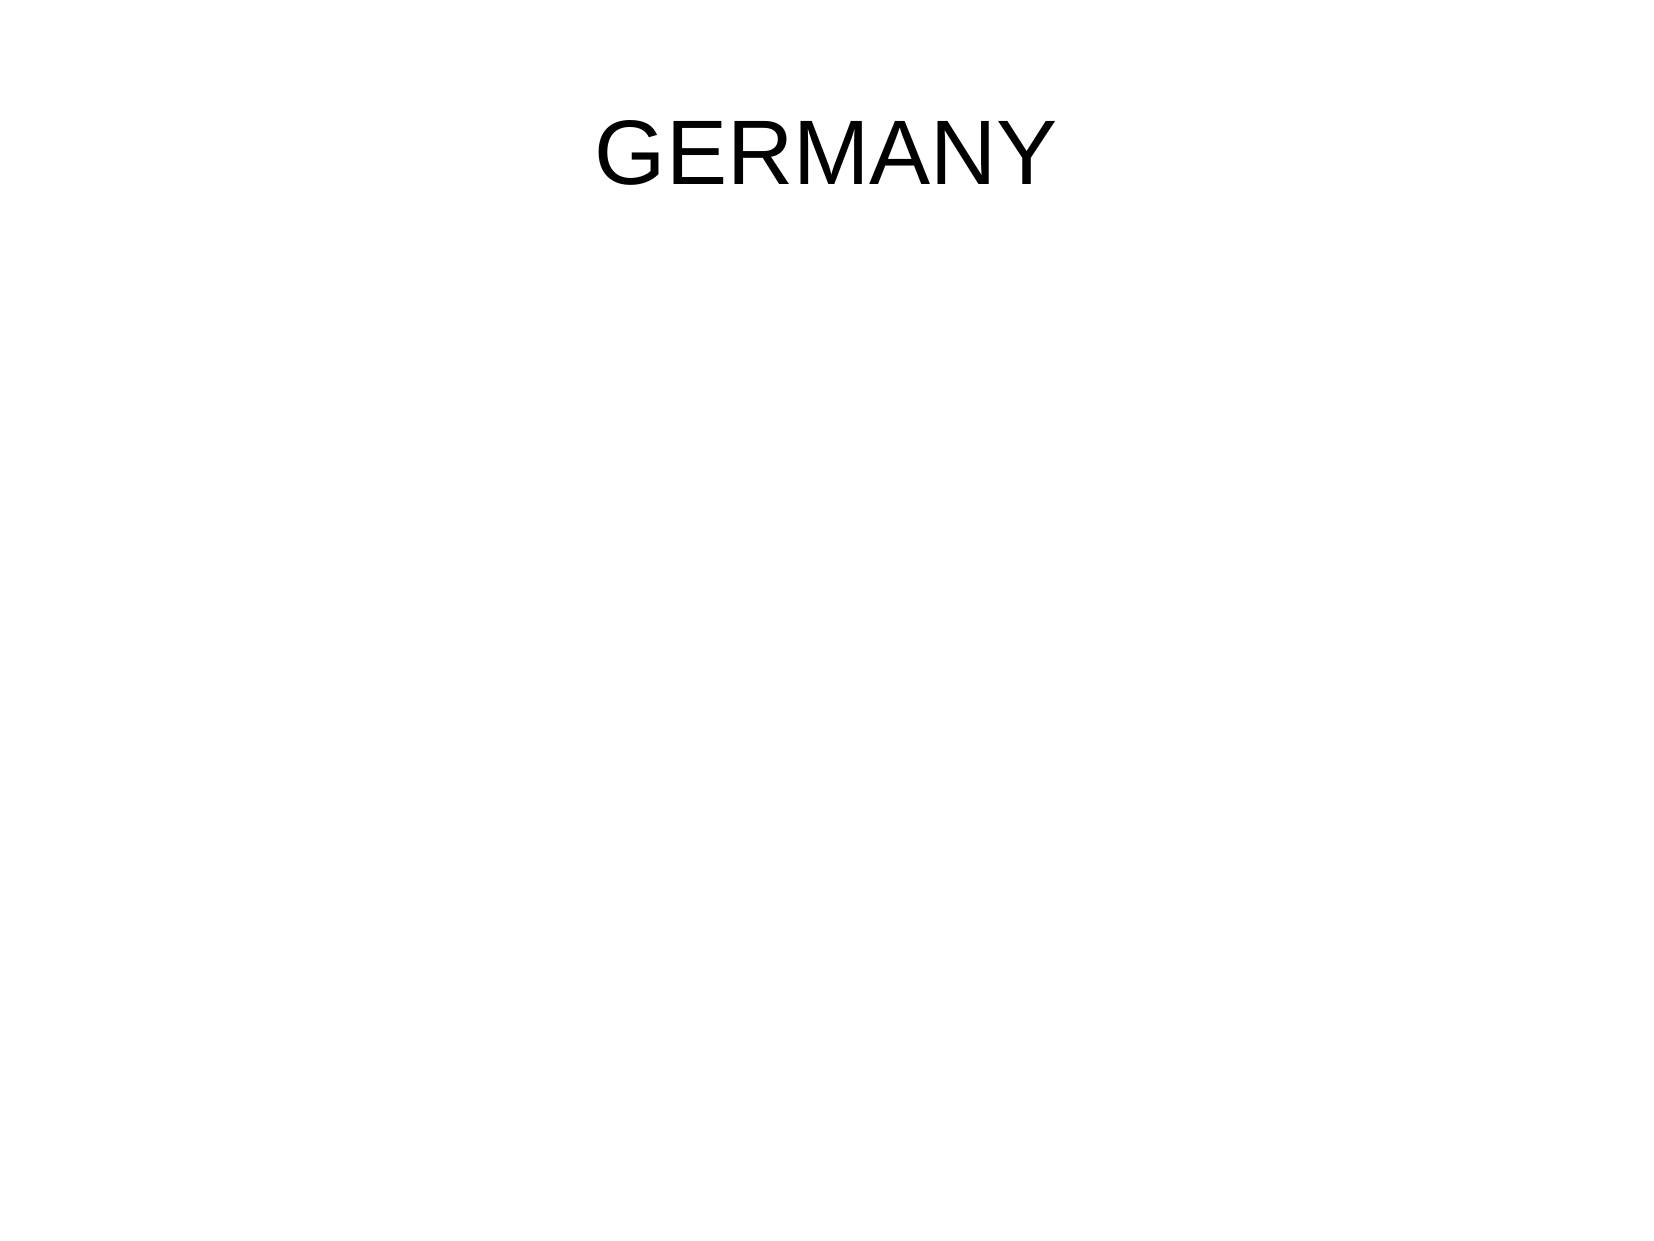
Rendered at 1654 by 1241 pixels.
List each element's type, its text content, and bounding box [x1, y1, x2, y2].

title GERMANY [82, 49, 1571, 257]
